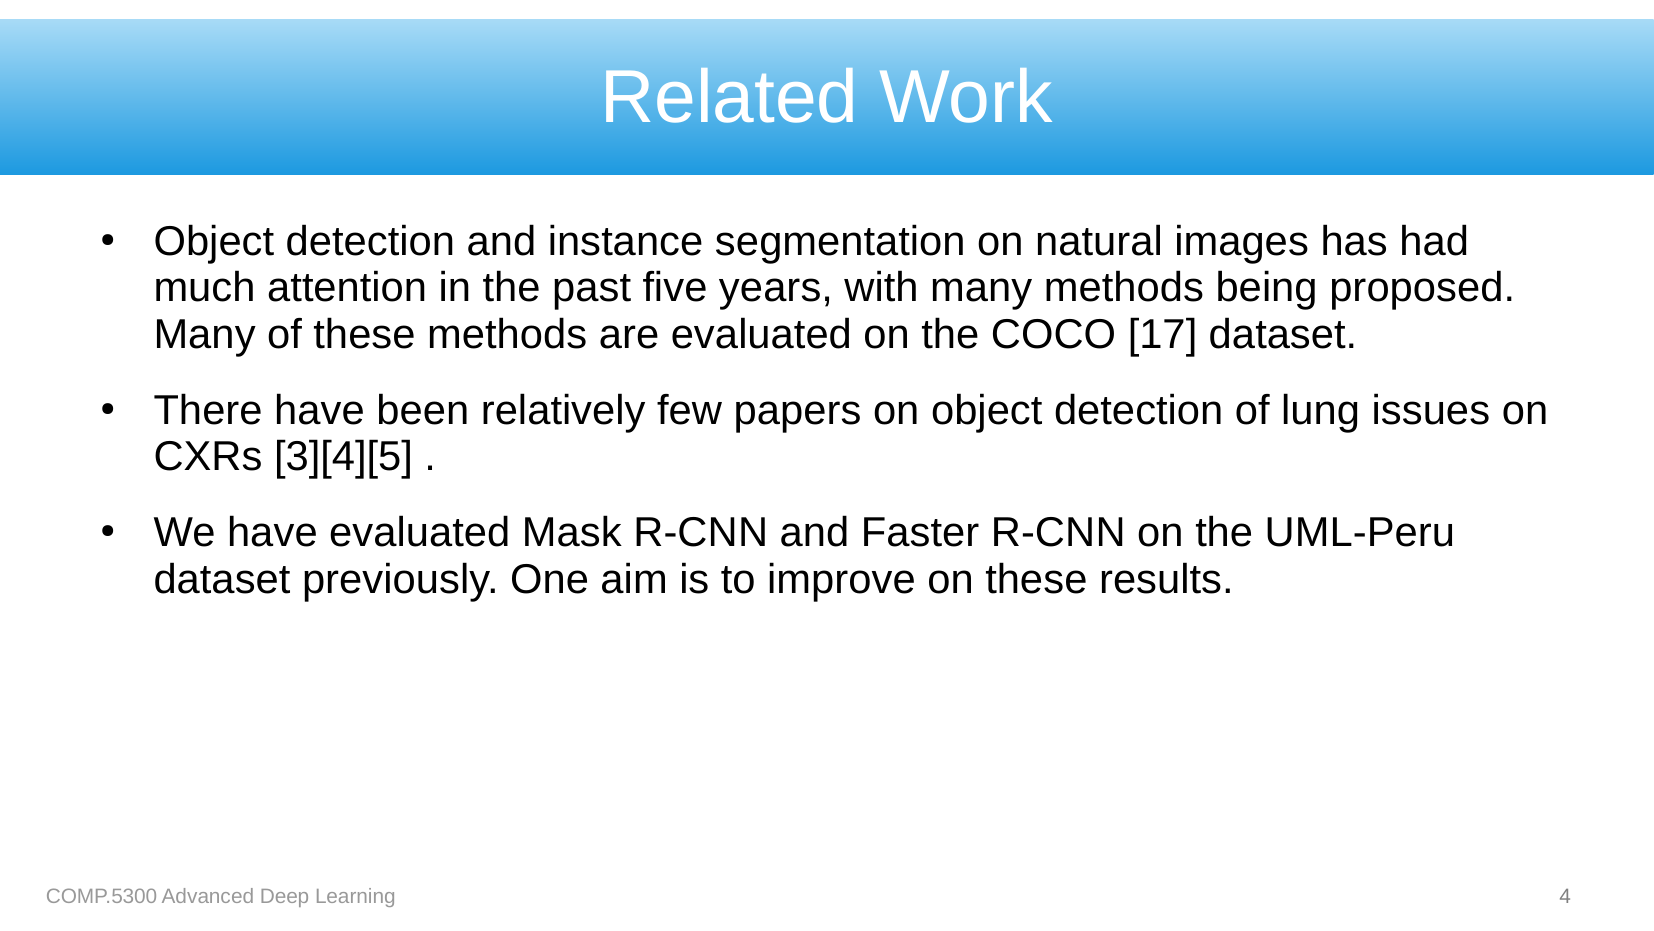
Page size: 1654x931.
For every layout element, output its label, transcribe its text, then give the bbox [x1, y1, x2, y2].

title Related Work [0, 19, 1654, 175]
list Object detection and instance segmentation on natural images has had much attention in the past five years, with many methods being proposed. Many of these methods are evaluated on the COCO [17] dataset. There have been relatively few papers on object detection of lung issues on CXRs [3][4][5] . We have evaluated Mask R-CNN and Faster R-CNN on the UML-Peru dataset previously. One aim is to improve on these results. [82, 217, 1571, 758]
